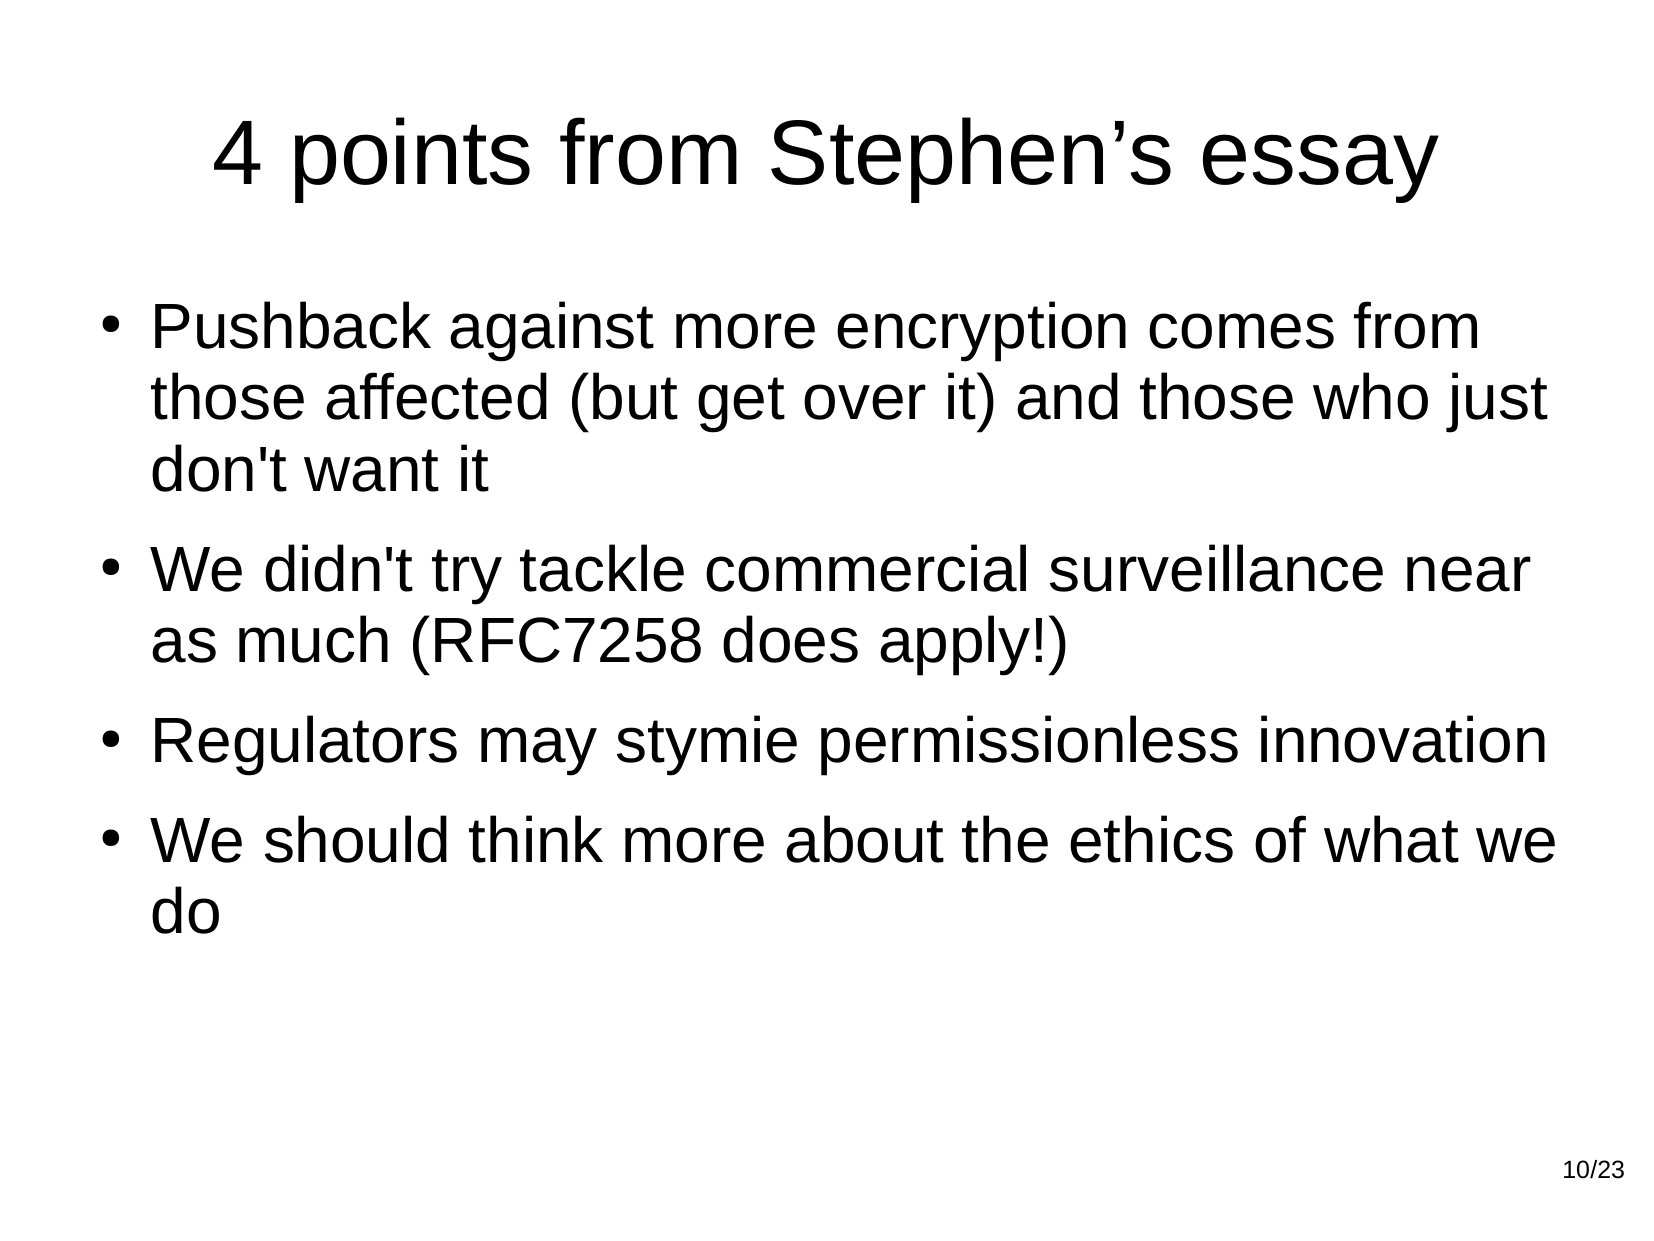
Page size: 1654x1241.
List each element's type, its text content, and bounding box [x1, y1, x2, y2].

list Pushback against more encryption comes from those affected (but get over it) and those who just don't want it We didn't try tackle commercial surveillance near as much (RFC7258 does apply!) Regulators may stymie permissionless innovation We should think more about the ethics of what we do [82, 290, 1571, 1010]
title 4 points from Stephen’s essay [82, 49, 1571, 257]
